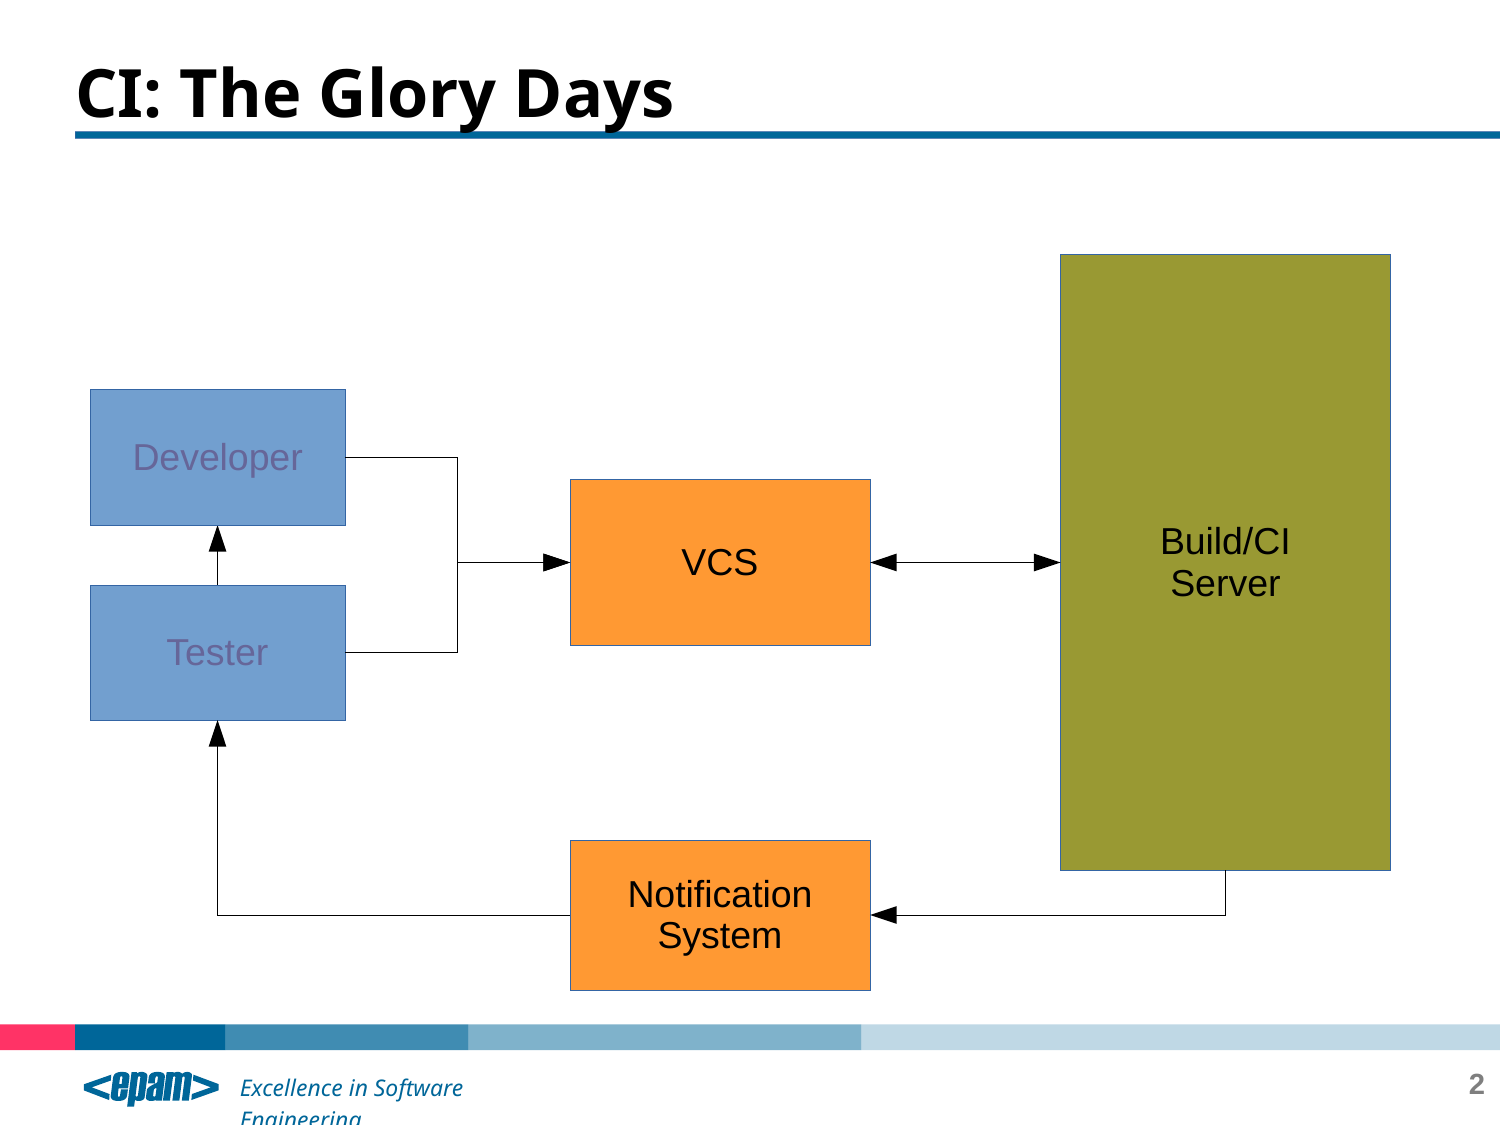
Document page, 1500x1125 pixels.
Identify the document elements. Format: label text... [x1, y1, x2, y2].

text_box Notification System [570, 840, 871, 991]
text_box Build/CI Server [1060, 254, 1391, 871]
text_box VCS [570, 479, 871, 646]
title CI: The Glory Days [75, 44, 1500, 138]
text_box <number> [1425, 1065, 1486, 1111]
text_box Tester [90, 585, 346, 721]
text_box Developer [90, 389, 346, 526]
